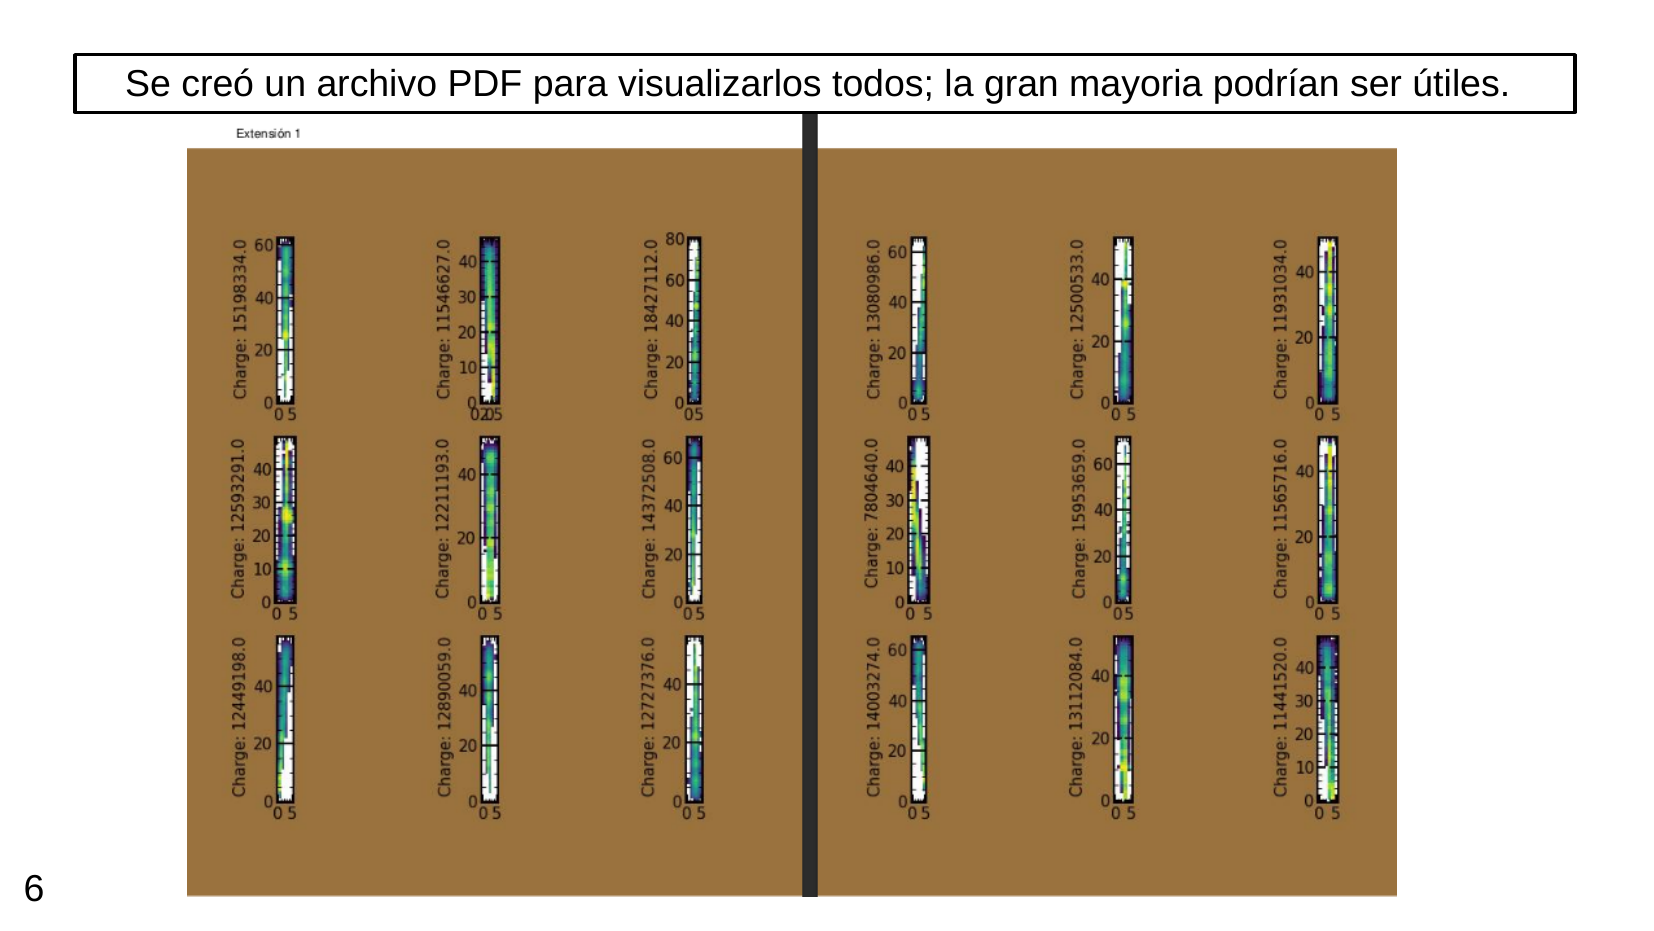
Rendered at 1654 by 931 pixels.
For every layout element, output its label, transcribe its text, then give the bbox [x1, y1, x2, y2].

text_box Se creó un archivo PDF para visualizarlos todos; la gran mayoria podrían ser útiles. [75, 54, 1576, 113]
picture [187, 114, 1397, 897]
text_box <number> [8, 860, 638, 931]
